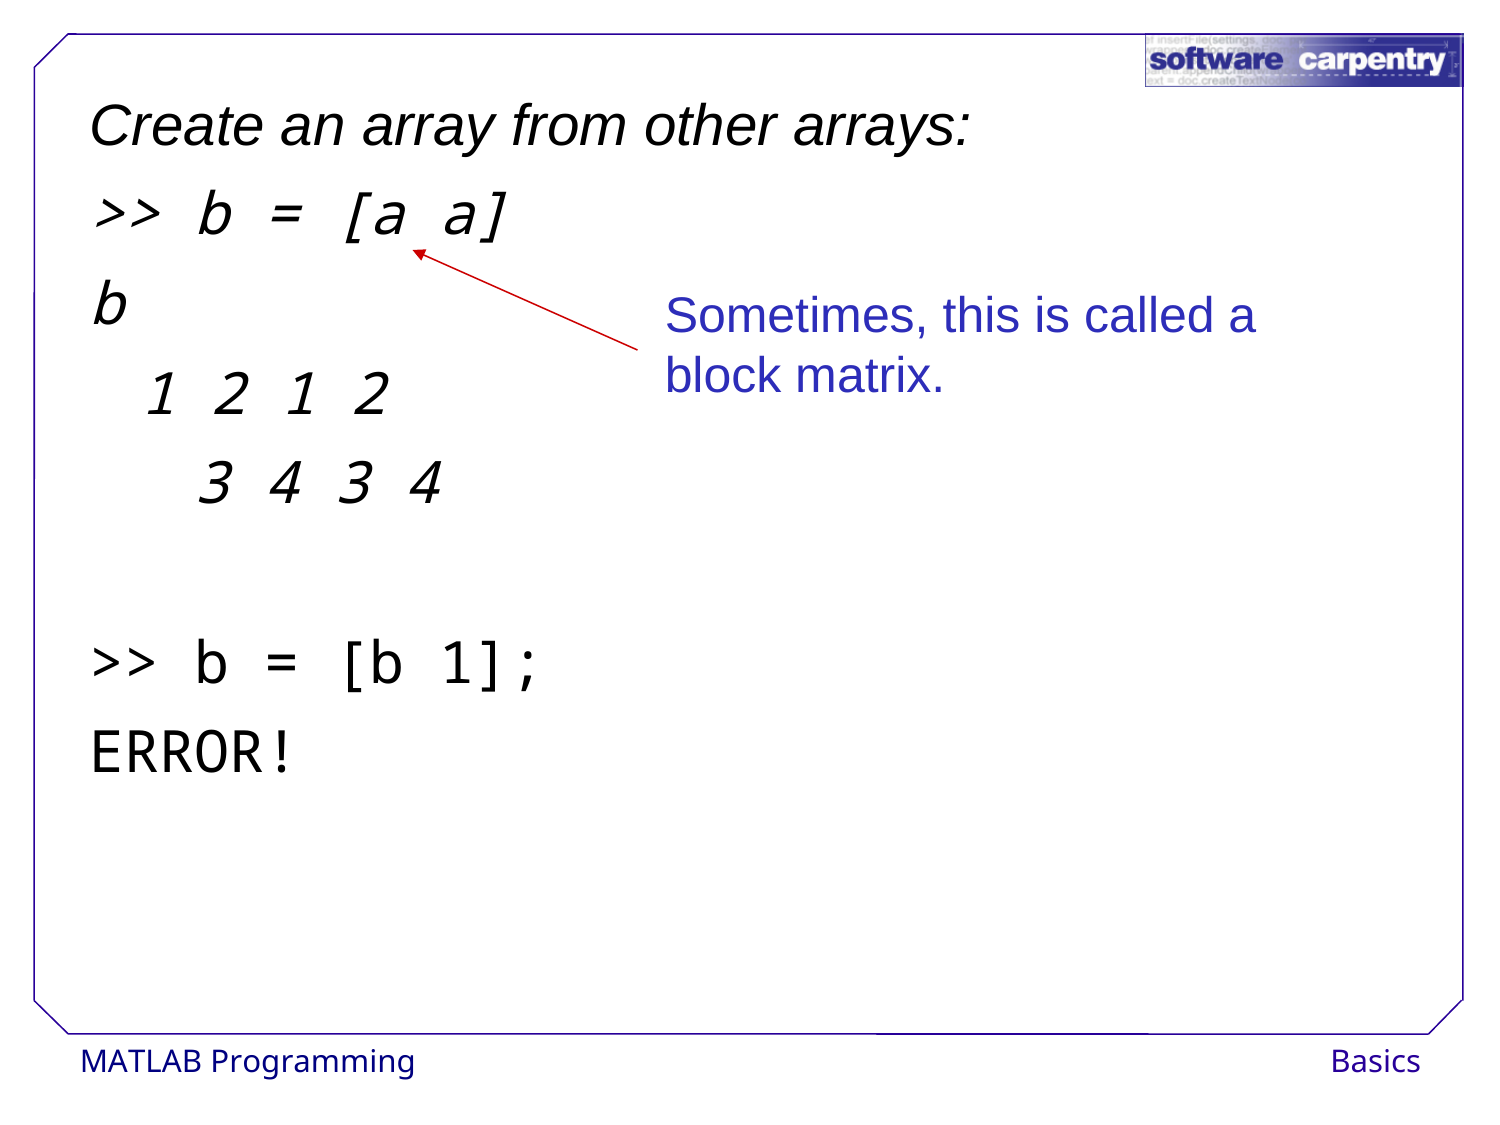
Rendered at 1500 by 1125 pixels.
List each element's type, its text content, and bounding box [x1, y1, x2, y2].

picture [1145, 33, 1464, 87]
list Create an array from other arrays: >> b = [a a] b 1 2 1 2 3 4 3 4 >> b = [b 1]; ERROR! [75, 87, 1426, 988]
text_box Sometimes, this is called a block matrix. [649, 274, 1338, 411]
